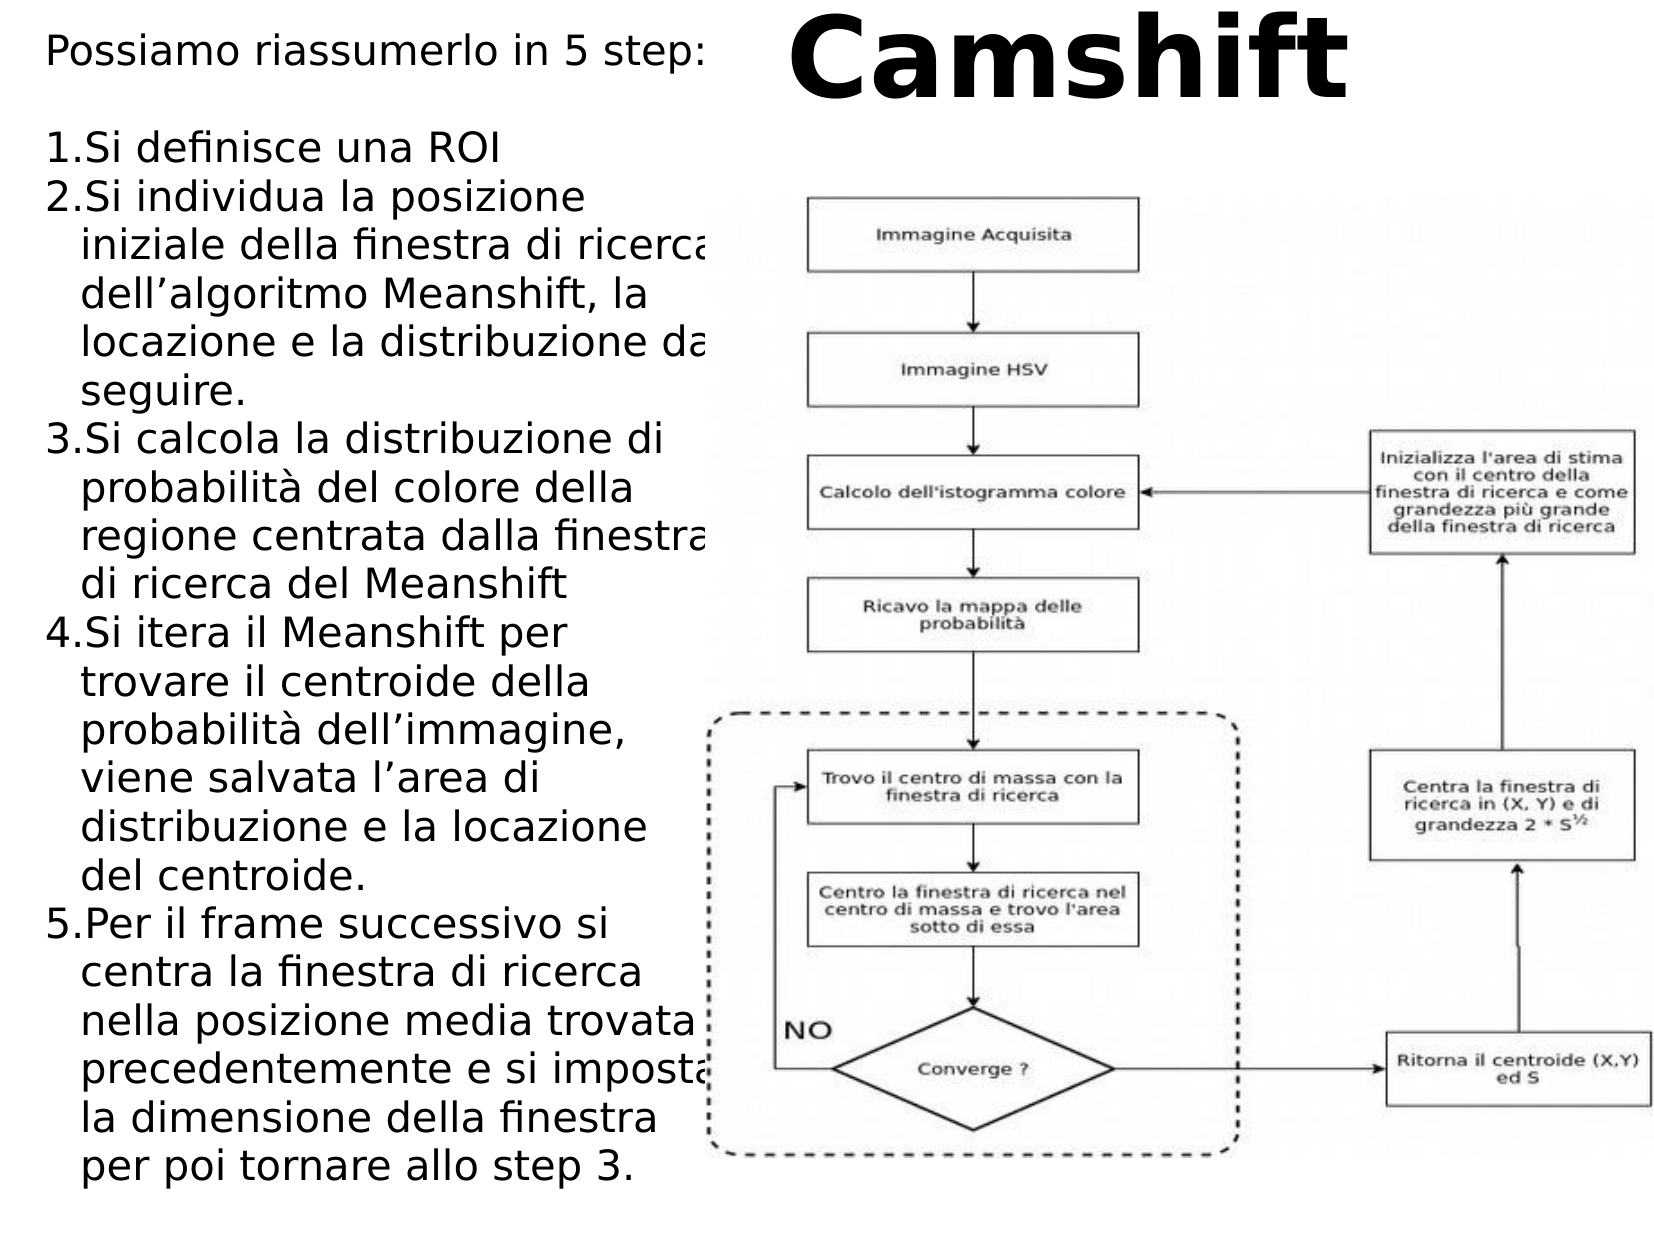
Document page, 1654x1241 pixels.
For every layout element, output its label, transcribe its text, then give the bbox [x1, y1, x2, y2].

text_box Possiamo riassumerlo in 5 step: Si definisce una ROI Si individua la posizione iniziale della finestra di ricerca dell’algoritmo Meanshift, la locazione e la distribuzione da seguire. Si calcola la distribuzione di probabilità del colore della regione centrata dalla finestra di ricerca del Meanshift Si itera il Meanshift per trovare il centroide della probabilità dell’immagine, viene salvata l’area di distribuzione e la locazione del centroide. Per il frame successivo si centra la finestra di ricerca nella posizione media trovata precedentemente e si imposta la dimensione della finestra per poi tornare allo step 3. [30, 19, 736, 1199]
title Camshift [324, 0, 1654, 162]
picture [705, 196, 1654, 1158]
